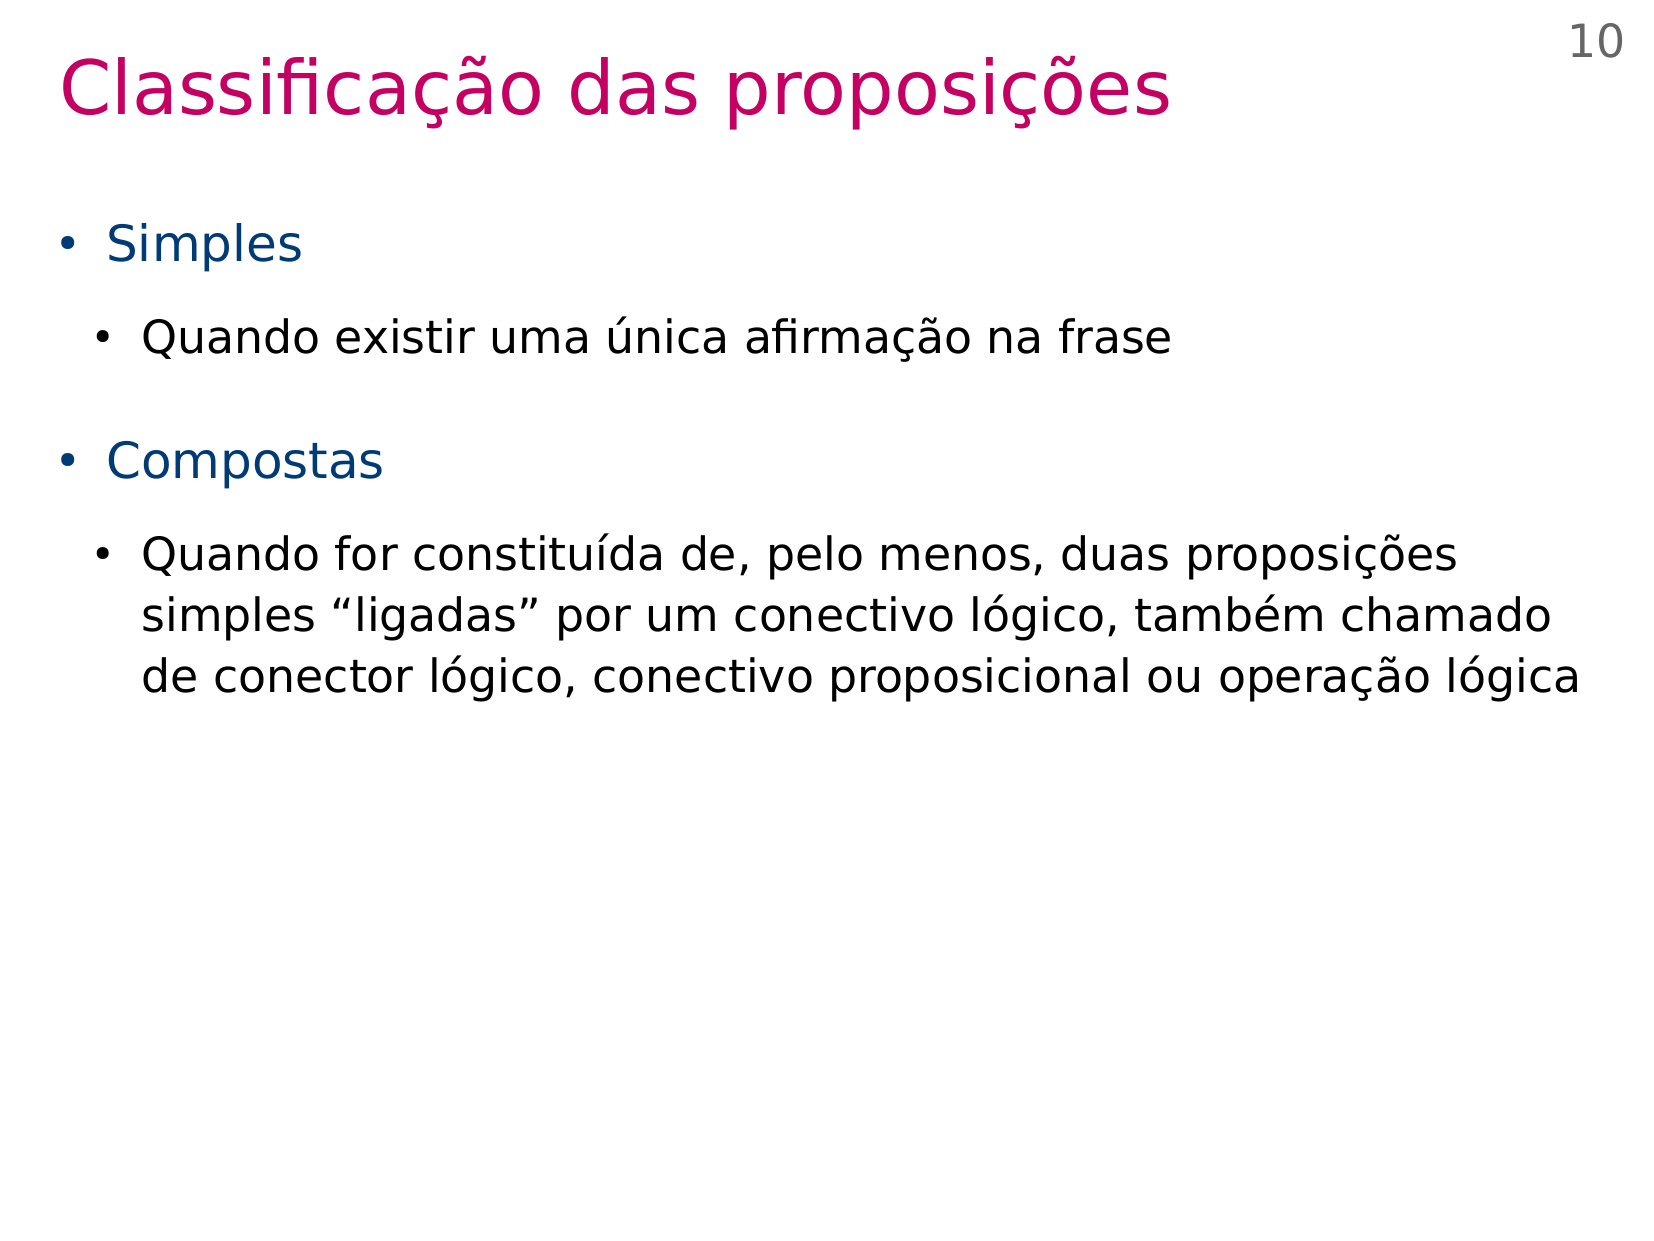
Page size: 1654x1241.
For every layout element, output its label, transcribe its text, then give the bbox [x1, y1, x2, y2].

title Classificação das proposições [59, 29, 1595, 148]
list Simples Quando existir uma única afirmação na frase Compostas Quando for constituída de, pelo menos, duas proposições simples “ligadas” por um conectivo lógico, também chamado de conector lógico, conectivo proposicional ou operação lógica [59, 206, 1625, 1211]
